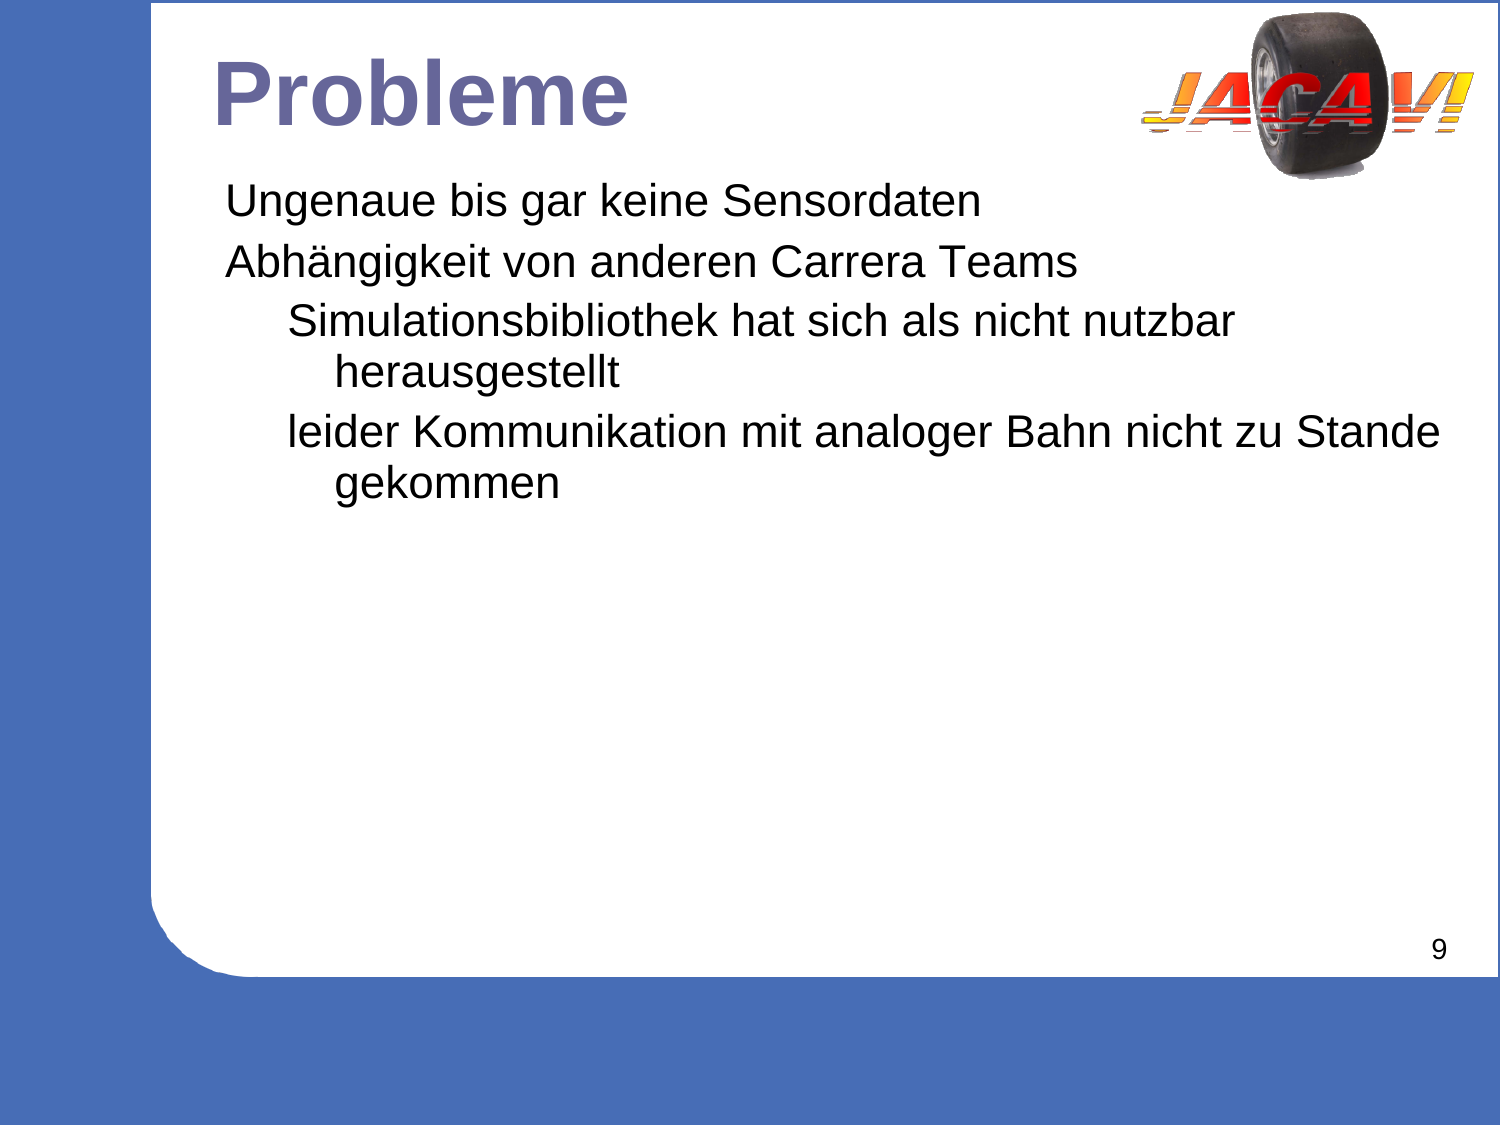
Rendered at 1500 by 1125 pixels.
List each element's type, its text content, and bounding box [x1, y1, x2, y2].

list Ungenaue bis gar keine Sensordaten Abhängigkeit von anderen Carrera Teams Simulationsbibliothek hat sich als nicht nutzbar herausgestellt leider Kommunikation mit analoger Bahn nicht zu Stande gekommen [212, 174, 1448, 926]
picture [0, 0, 1500, 1125]
title Probleme [212, 24, 1447, 164]
